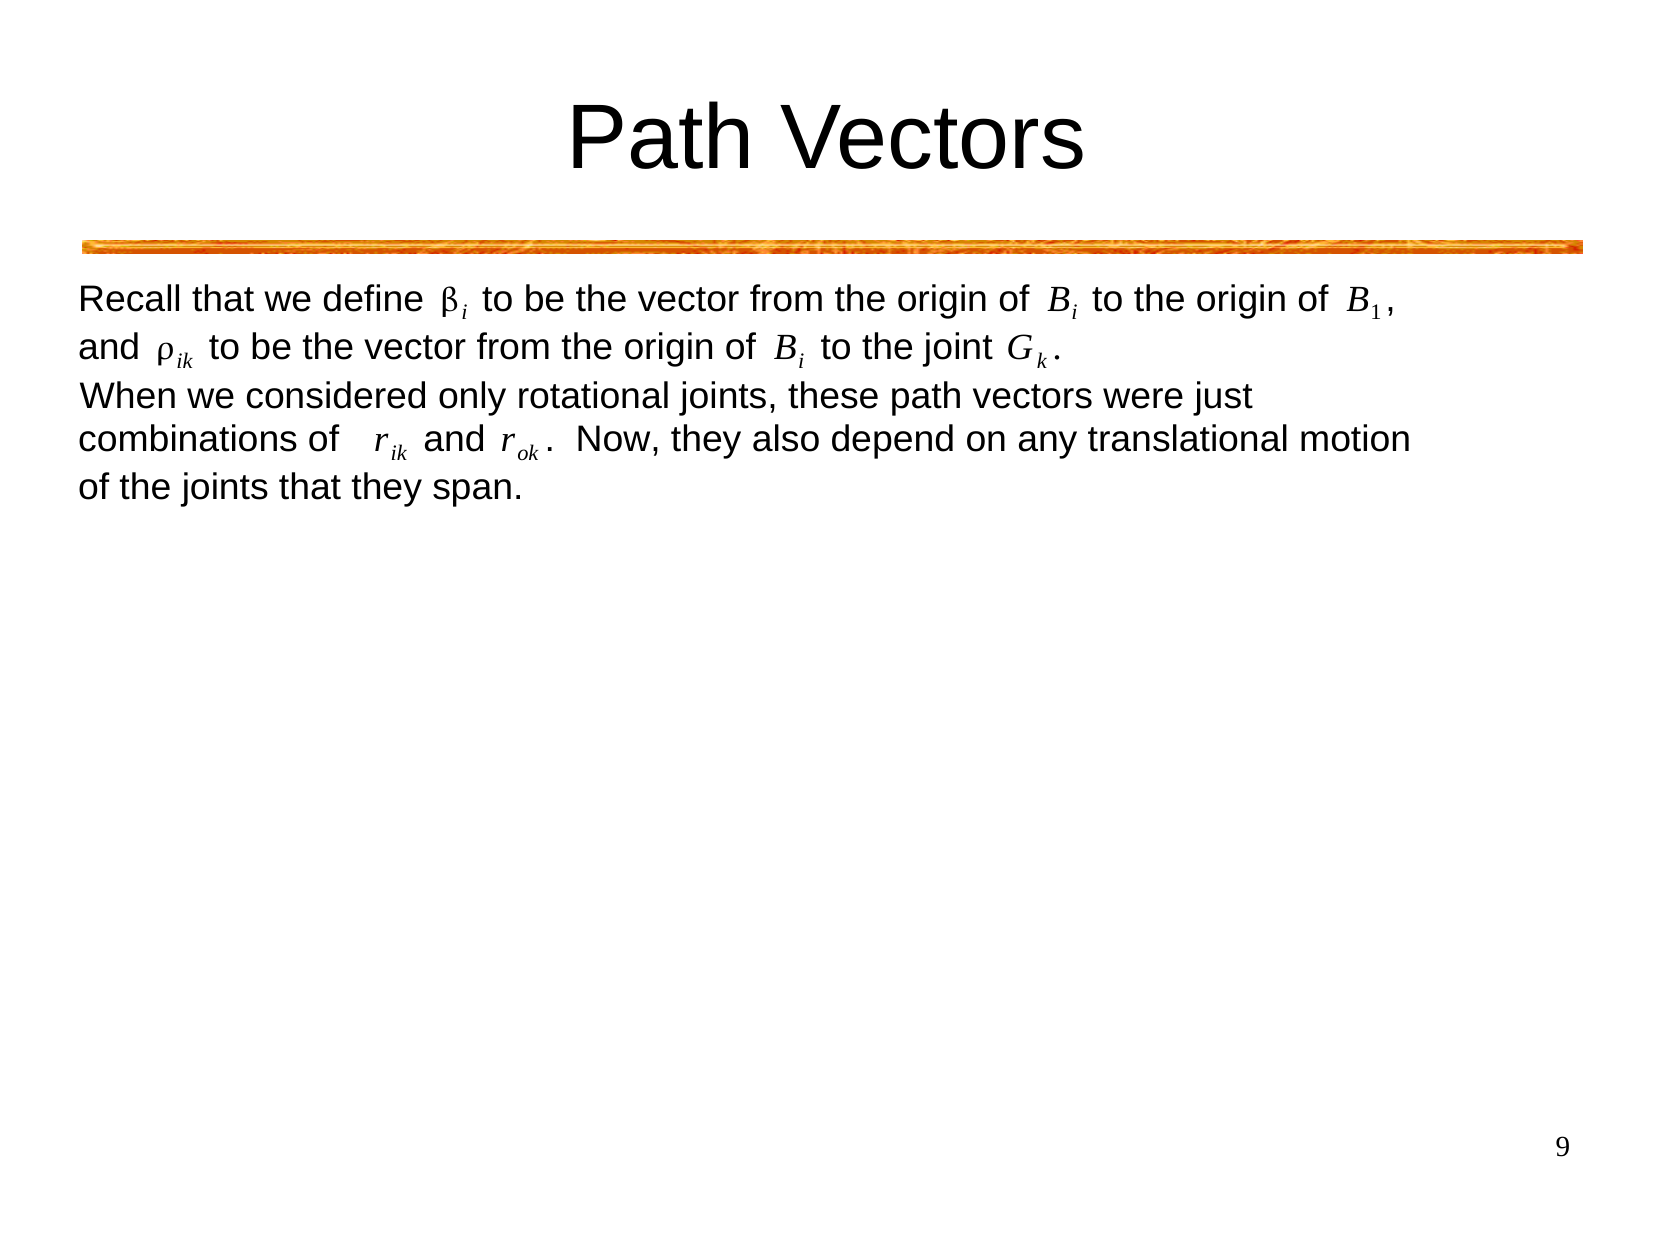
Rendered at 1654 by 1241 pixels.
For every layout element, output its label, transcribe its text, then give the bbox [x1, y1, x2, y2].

chart [71, 277, 1417, 508]
title Path Vectors [82, 56, 1571, 218]
picture [82, 240, 1583, 254]
